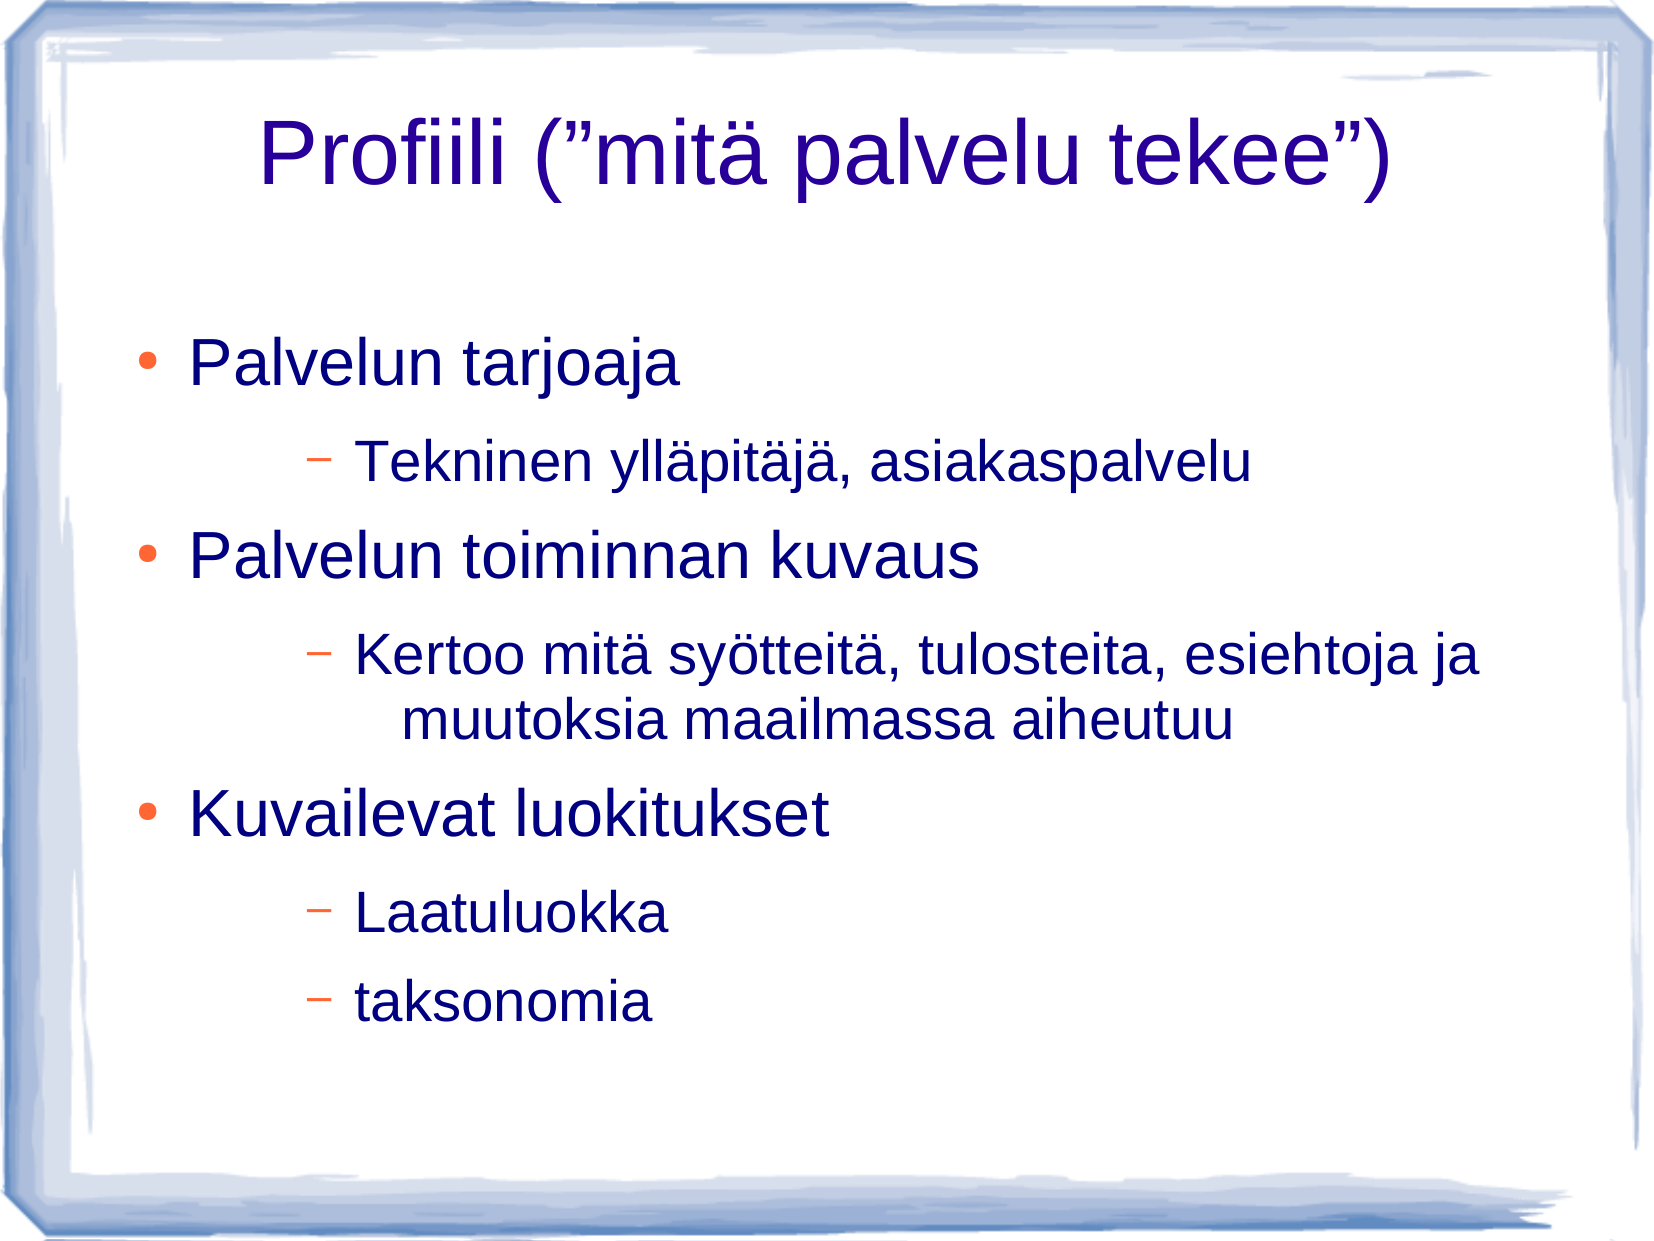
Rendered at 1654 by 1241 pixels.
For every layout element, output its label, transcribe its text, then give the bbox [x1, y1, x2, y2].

list Palvelun tarjoaja Tekninen ylläpitäjä, asiakaspalvelu Palvelun toiminnan kuvaus Kertoo mitä syötteitä, tulosteita, esiehtoja ja muutoksia maailmassa aiheutuu Kuvailevat luokitukset Laatuluokka taksonomia [118, 324, 1571, 1045]
picture [0, 0, 1654, 1241]
title Profiili (”mitä palvelu tekee”) [82, 49, 1571, 257]
